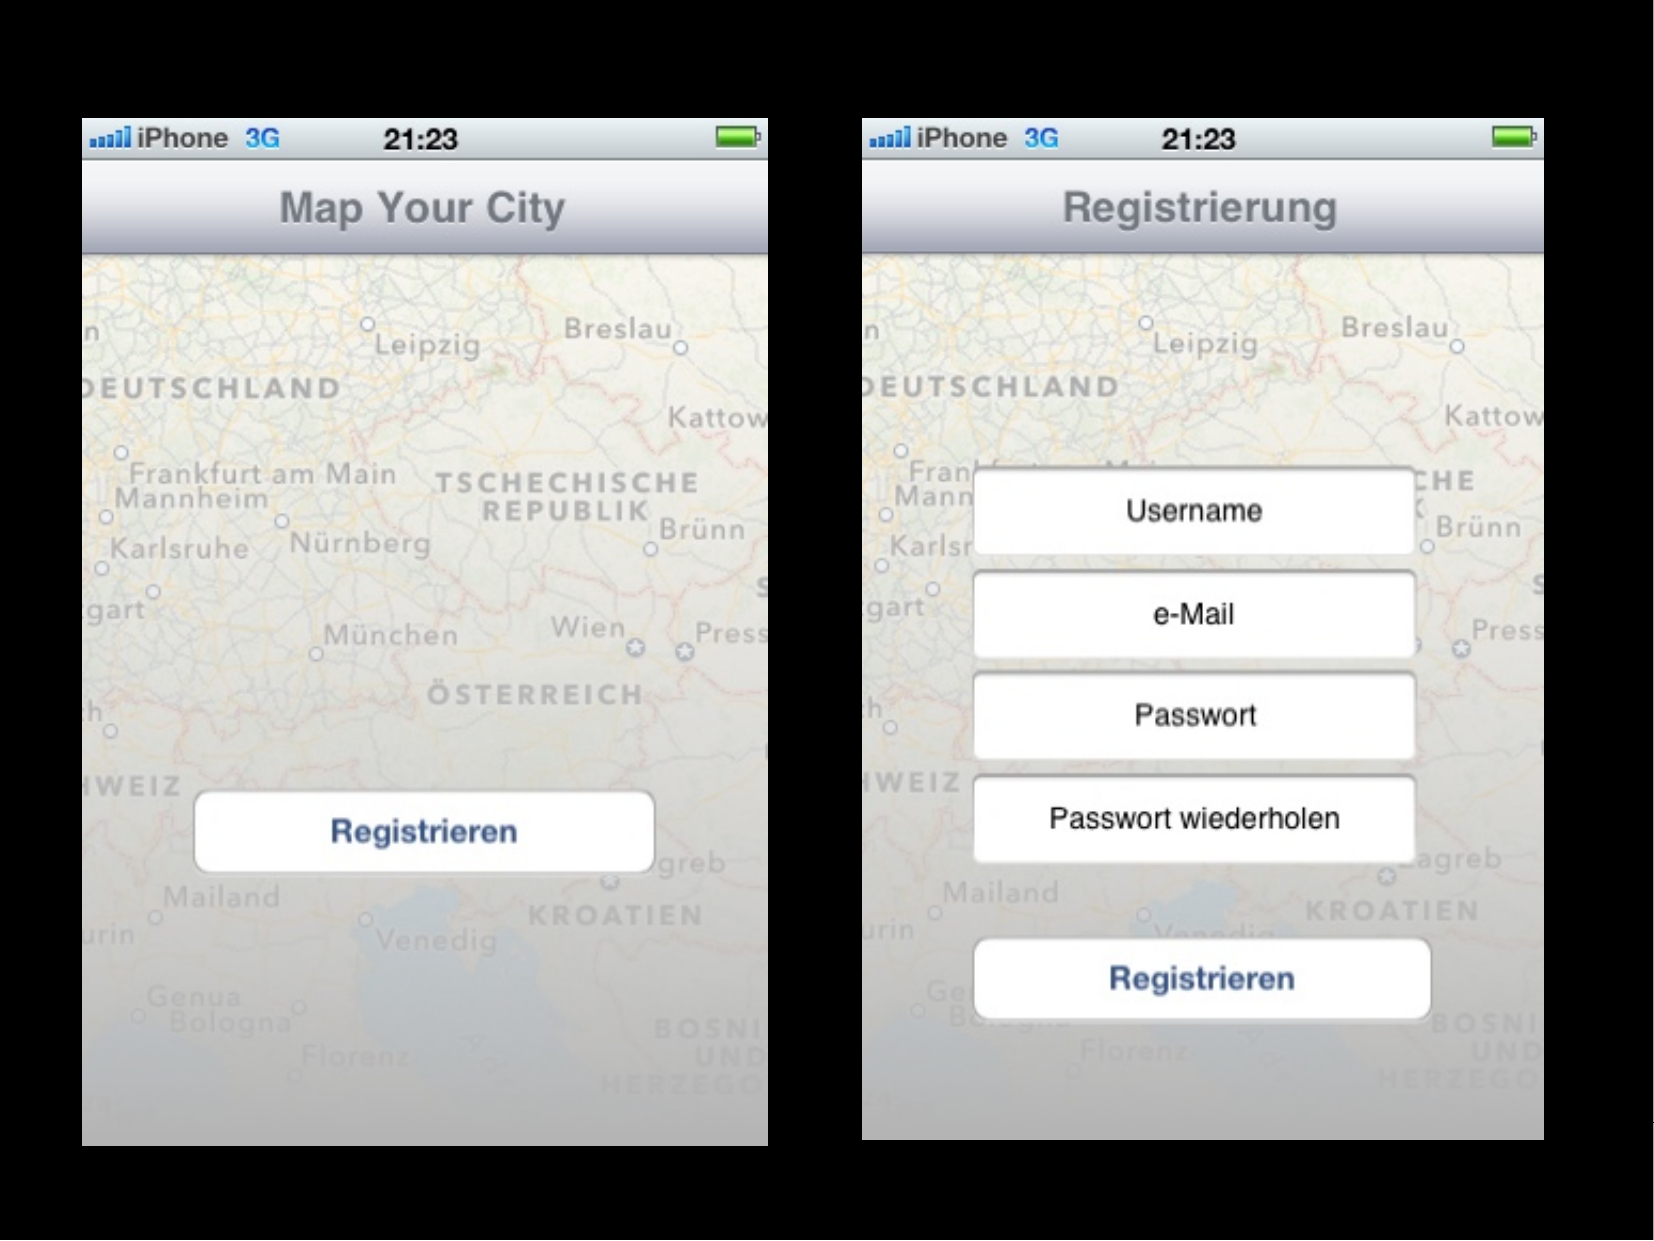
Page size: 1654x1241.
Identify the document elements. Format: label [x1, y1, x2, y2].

picture [862, 118, 1544, 1140]
picture [82, 118, 768, 1146]
